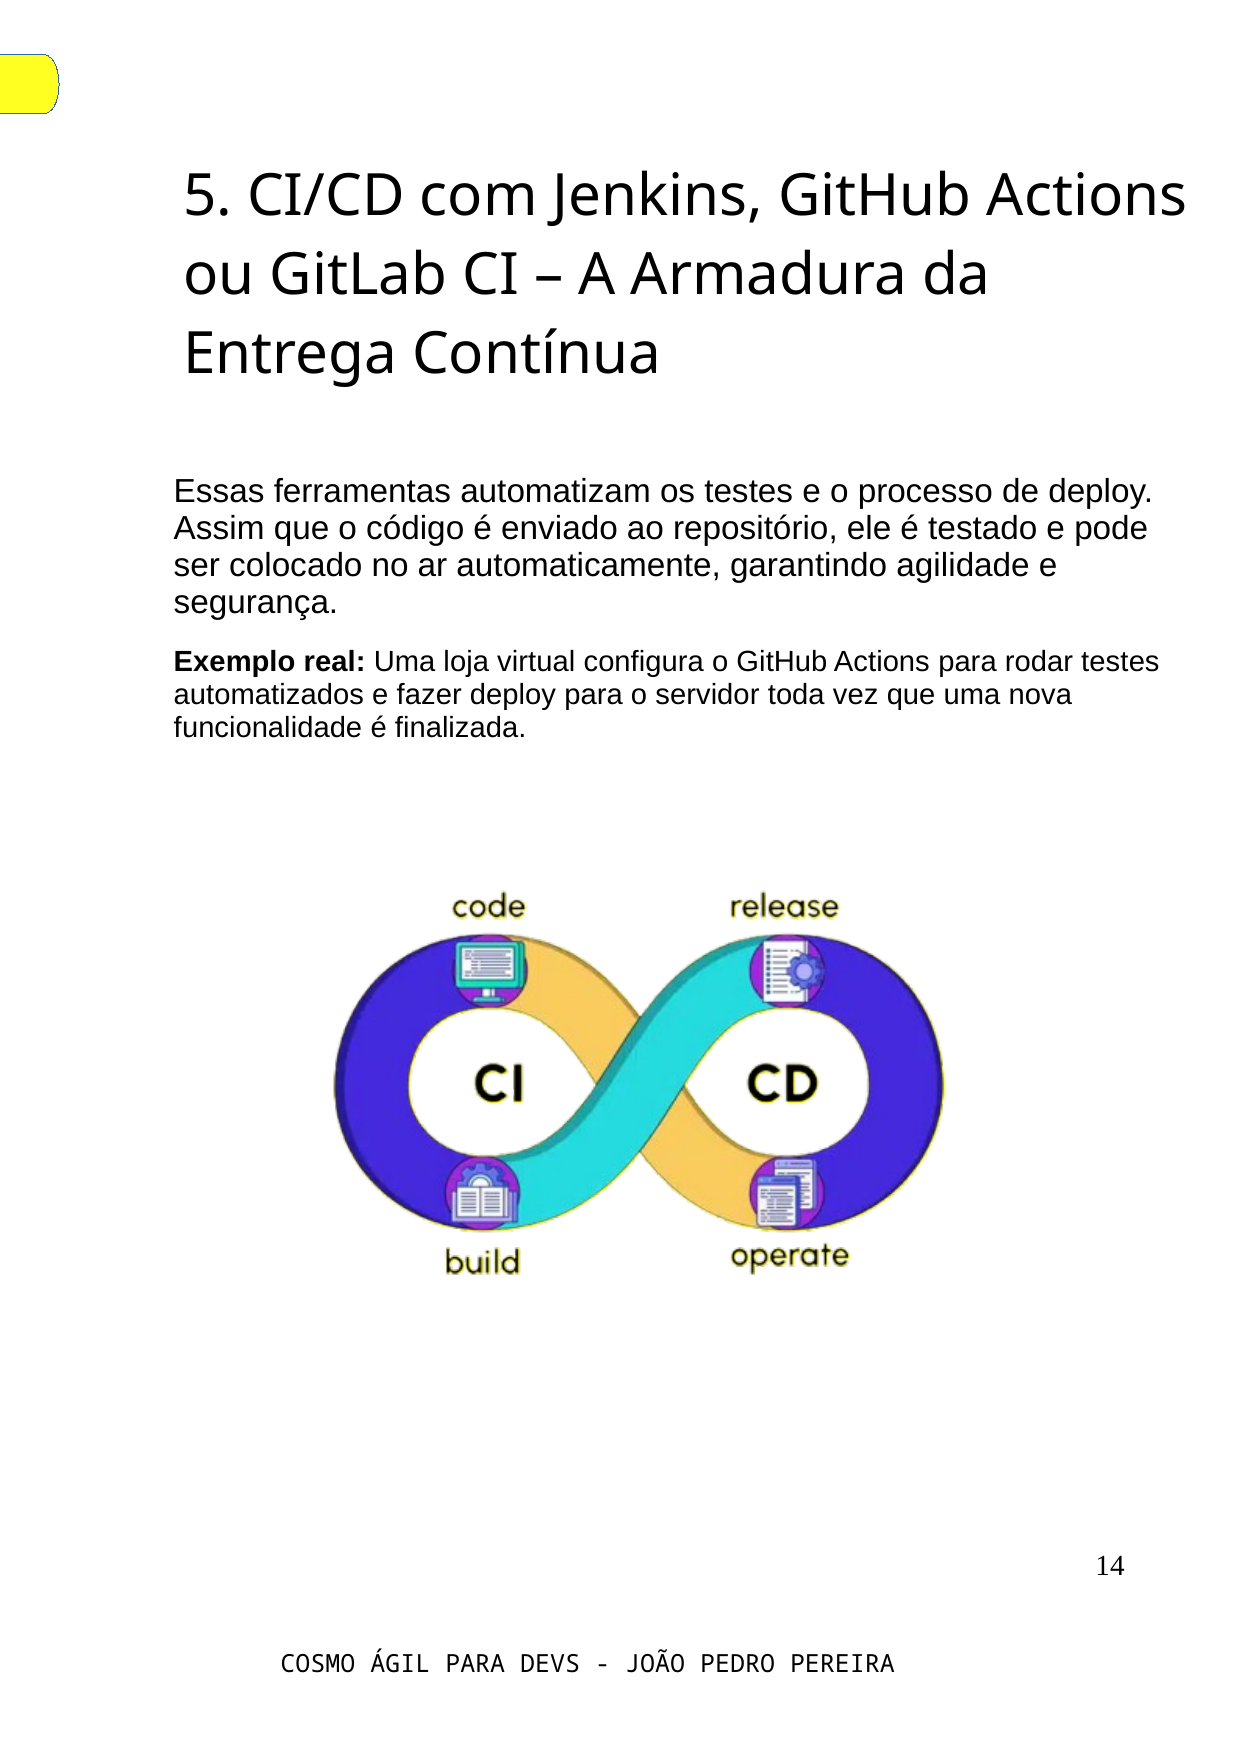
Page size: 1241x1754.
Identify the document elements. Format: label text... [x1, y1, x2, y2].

text_box COSMO ÁGIL PARA DEVS - JOÃO PEDRO PEREIRA [265, 1638, 1207, 1695]
text_box [0, 54, 60, 114]
list Essas ferramentas automatizam os testes e o processo de deploy. Assim que o código é enviado ao repositório, ele é testado e pode ser colocado no ar automaticamente, garantindo agilidade e segurança. Exemplo real: Uma loja virtual configura o GitHub Actions para rodar testes automatizados e fazer deploy para o servidor toda vez que uma nova funcionalidade é finalizada. [82, 472, 1182, 890]
picture [112, 797, 1166, 1376]
title 5. CI/CD com Jenkins, GitHub Actions ou GitLab CI – A Armadura da Entrega Contínua [112, 170, 1211, 464]
